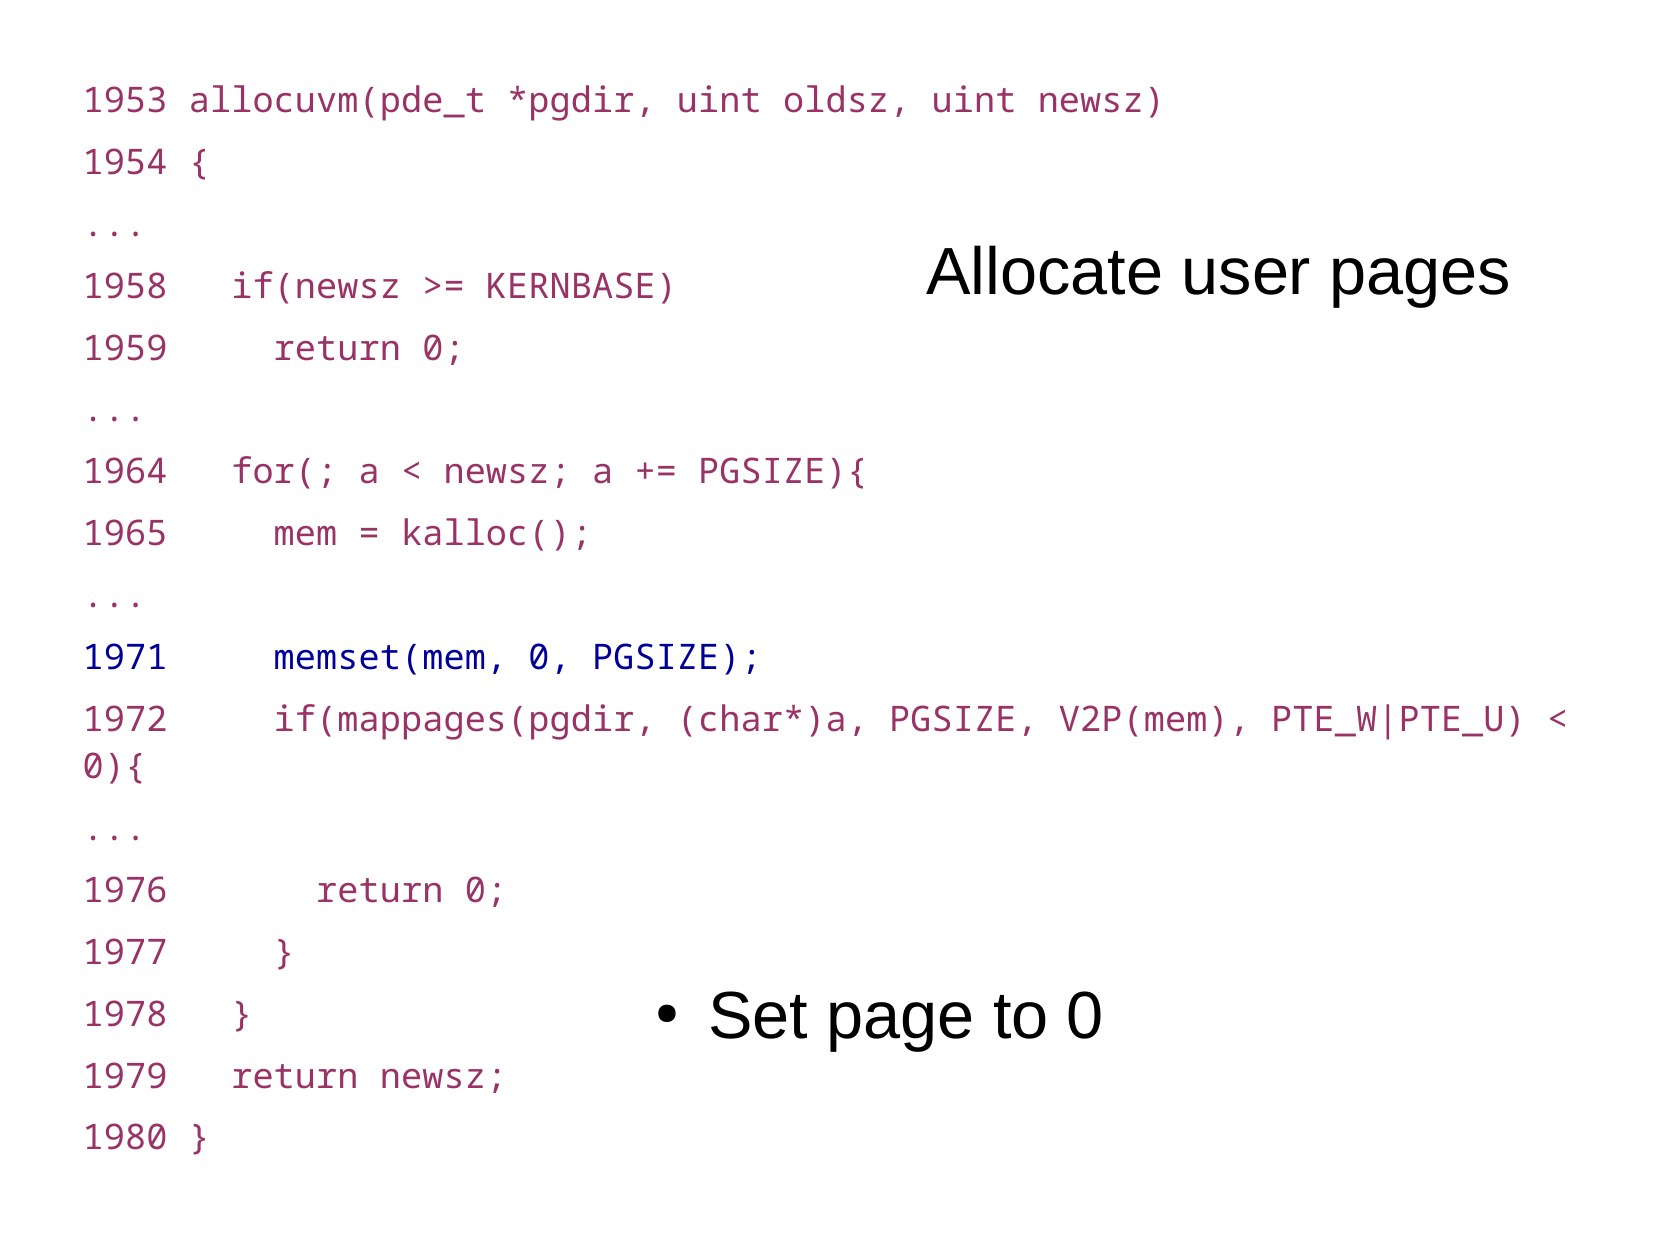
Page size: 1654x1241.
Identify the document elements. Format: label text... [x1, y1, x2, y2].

title Allocate user pages [825, 167, 1613, 376]
list Set page to 0 [637, 978, 1530, 1126]
list 1953 allocuvm(pde_t *pgdir, uint oldsz, uint newsz) 1954 { ... 1958 if(newsz >= KERNBASE) 1959 return 0; ... 1964 for(; a < newsz; a += PGSIZE){ 1965 mem = kalloc(); ... 1971 memset(mem, 0, PGSIZE); 1972 if(mappages(pgdir, (char*)a, PGSIZE, V2P(mem), PTE_W|PTE_U) < 0){ ... 1976 return 0; 1977 } 1978 } 1979 return newsz; 1980 } [82, 75, 1571, 1163]
